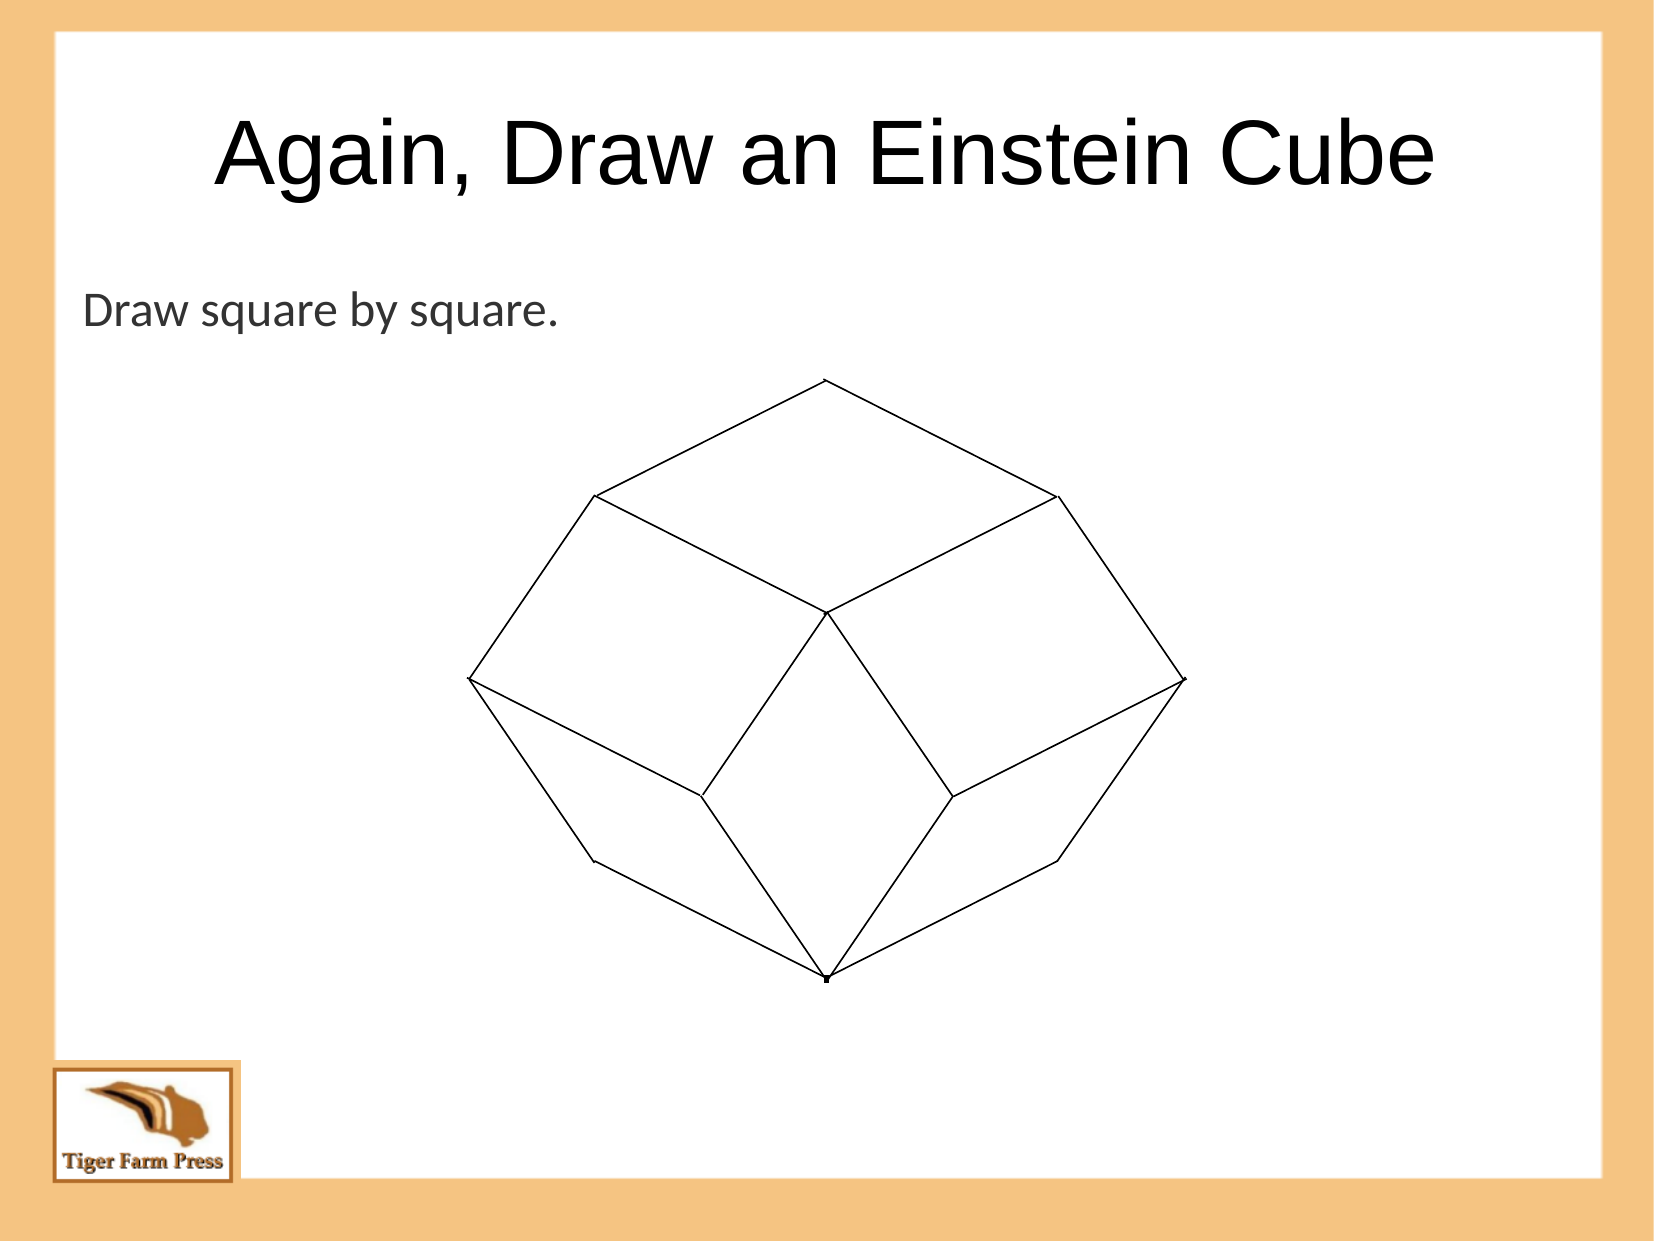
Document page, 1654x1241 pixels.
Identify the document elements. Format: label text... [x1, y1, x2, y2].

list Draw square by square. [82, 290, 1571, 1109]
picture [0, 0, 1654, 1241]
title Again, Draw an Einstein Cube [82, 49, 1571, 257]
